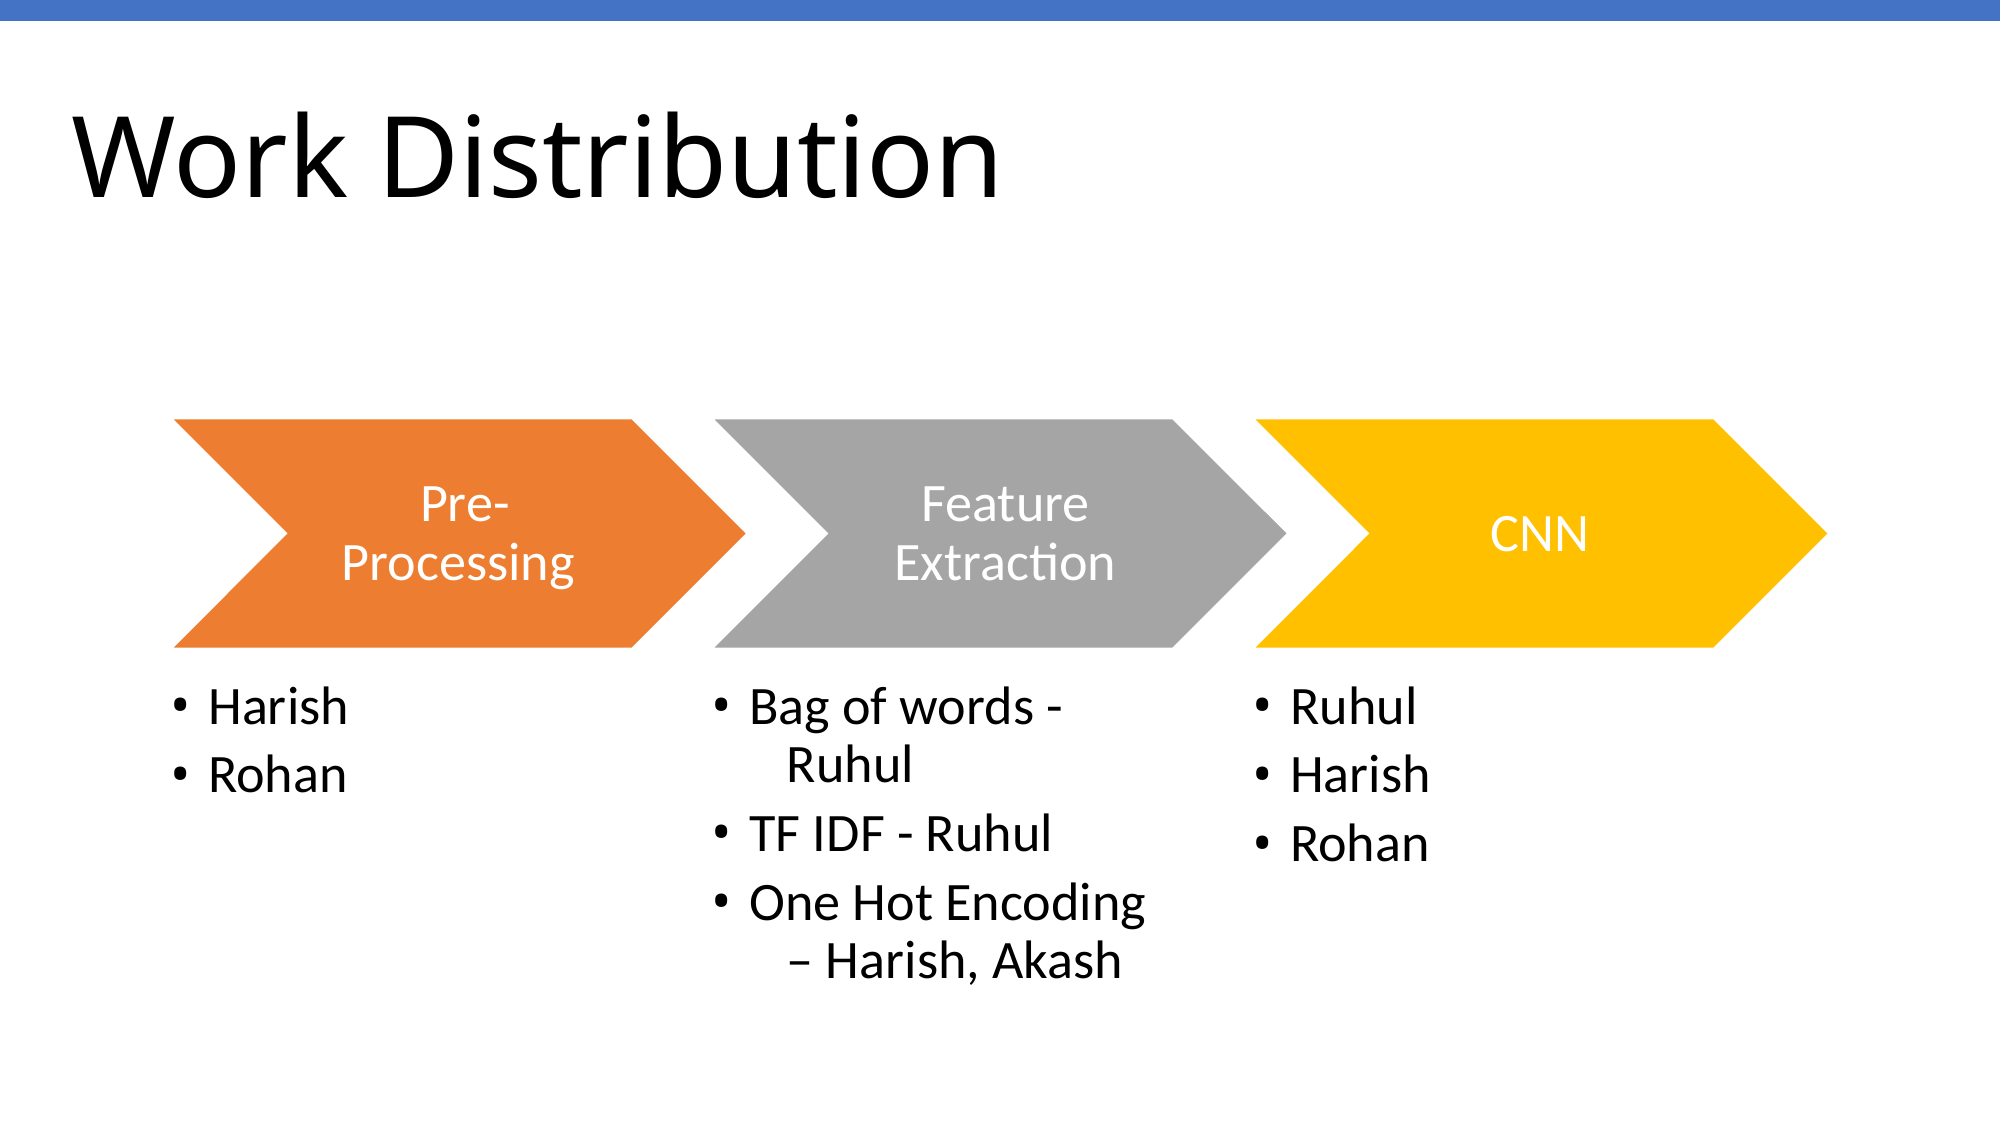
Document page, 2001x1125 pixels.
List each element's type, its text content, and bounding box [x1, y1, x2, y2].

title Work Distribution [56, 52, 1928, 271]
text_box Harish Rohan [170, 677, 633, 1002]
text_box Bag of words - Ruhul TF IDF - Ruhul One Hot Encoding – Harish, Akash [711, 677, 1173, 1002]
text_box Pre-Processing [170, 418, 748, 649]
text_box CNN [1252, 418, 1830, 649]
text_box [0, 0, 2000, 21]
text_box Feature Extraction [711, 418, 1289, 649]
text_box Ruhul Harish Rohan [1252, 677, 1714, 1002]
